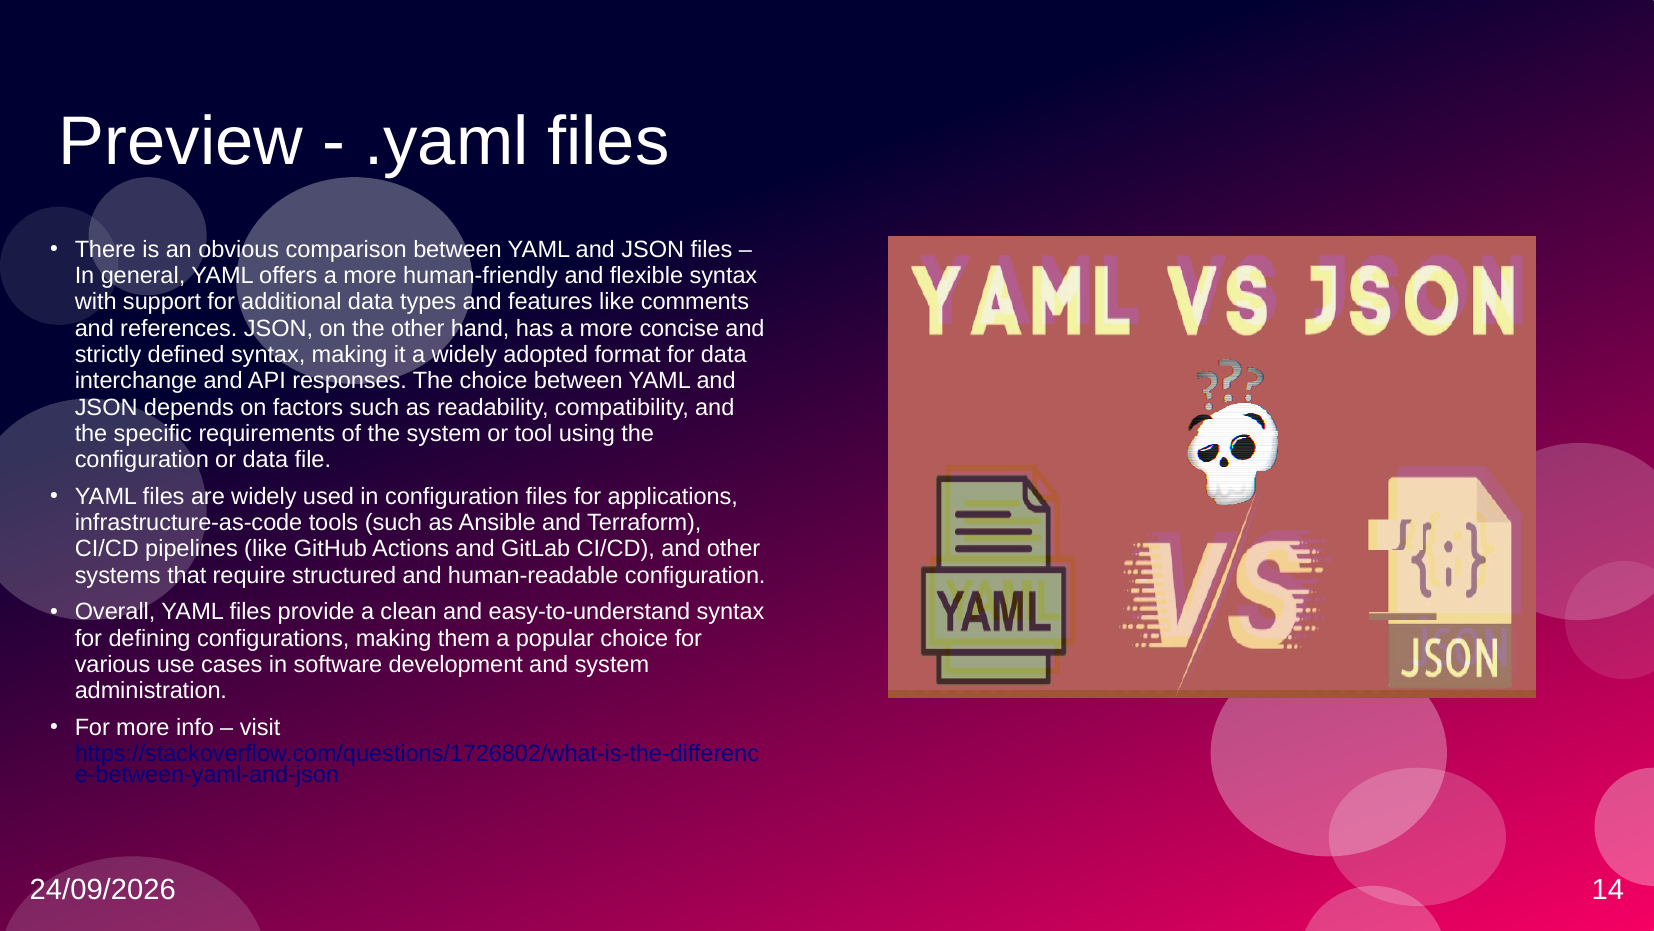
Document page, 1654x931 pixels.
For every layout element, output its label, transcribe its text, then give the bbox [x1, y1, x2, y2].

picture [888, 236, 1536, 698]
title Preview - .yaml files [59, 59, 1536, 222]
list There is an obvious comparison between YAML and JSON files – In general, YAML offers a more human-friendly and flexible syntax with support for additional data types and features like comments and references. JSON, on the other hand, has a more concise and strictly defined syntax, making it a widely adopted format for data interchange and API responses. The choice between YAML and JSON depends on factors such as readability, compatibility, and the specific requirements of the system or tool using the configuration or data file. YAML files are widely used in configuration files for applications, infrastructure-as-code tools (such as Ansible and Terraform), CI/CD pipelines (like GitHub Actions and GitLab CI/CD), and other systems that require structured and human-readable configuration. Overall, YAML files provide a clean and easy-to-understand syntax for defining configurations, making them a popular choice for various use cases in software development and system administration. For more info – visit https://stackoverflow.com/questions/1726802/what-is-the-difference-between-yaml-and-json [41, 236, 768, 776]
